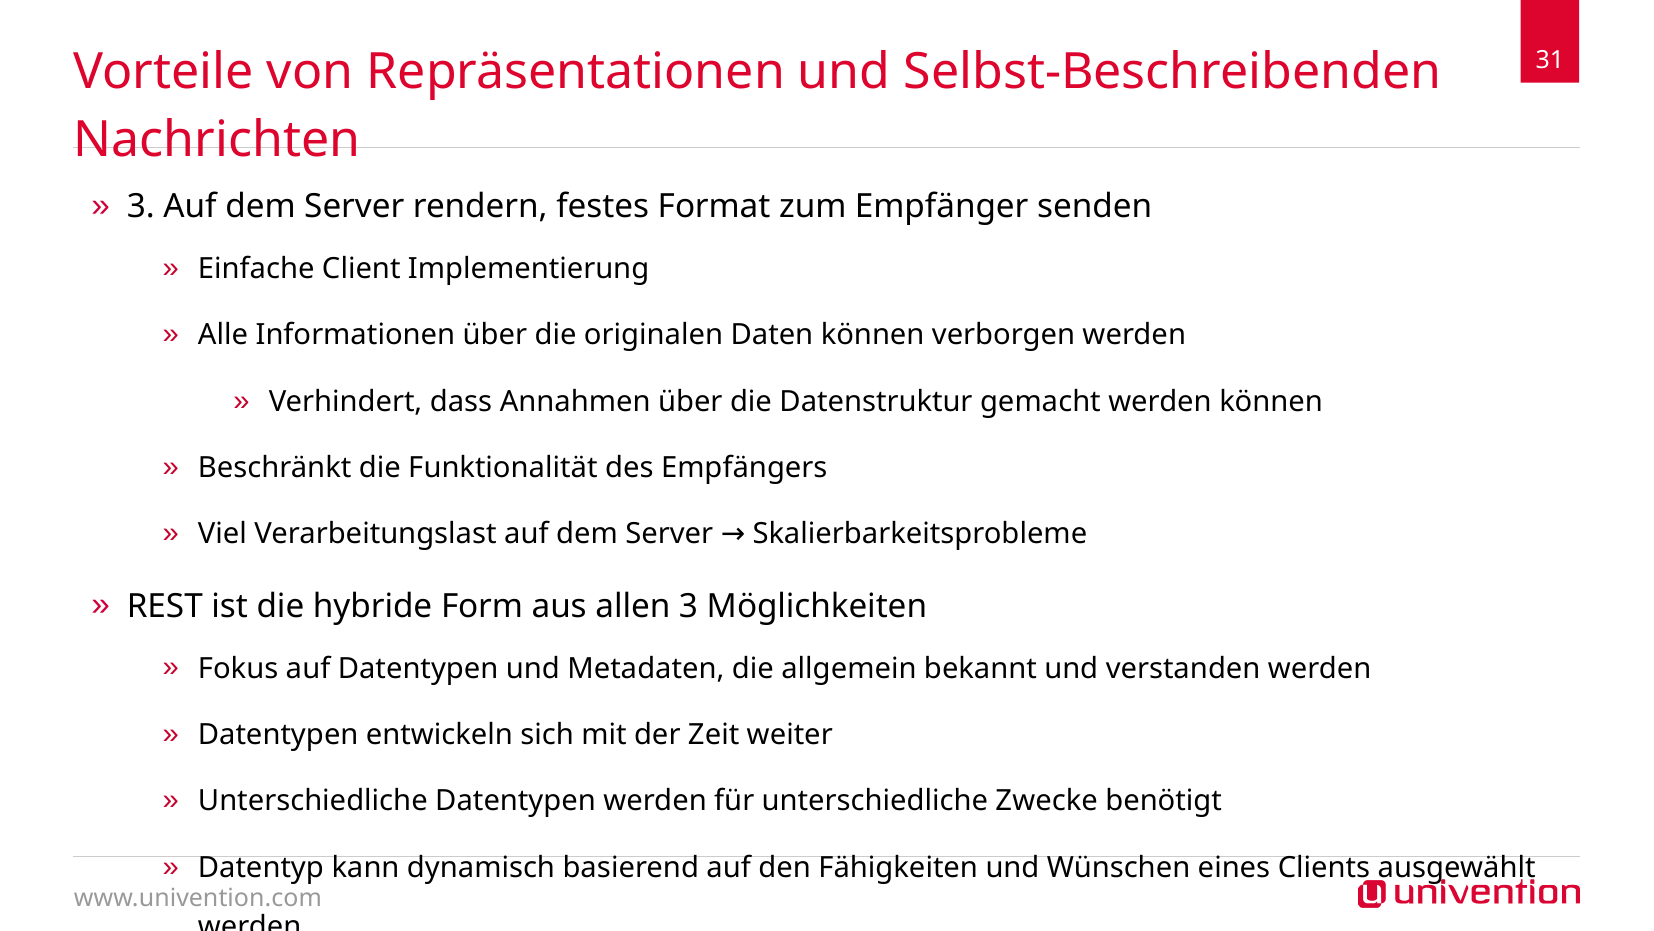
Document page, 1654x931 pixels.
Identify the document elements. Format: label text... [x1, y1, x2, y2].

picture [1358, 879, 1580, 908]
title Vorteile von Repräsentationen und Selbst-Beschreibenden Nachrichten [73, 45, 1580, 159]
list 3. Auf dem Server rendern, festes Format zum Empfänger senden Einfache Client Implementierung Alle Informationen über die originalen Daten können verborgen werden Verhindert, dass Annahmen über die Datenstruktur gemacht werden können Beschränkt die Funktionalität des Empfängers Viel Verarbeitungslast auf dem Server → Skalierbarkeitsprobleme REST ist die hybride Form aus allen 3 Möglichkeiten Fokus auf Datentypen und Metadaten, die allgemein bekannt und verstanden werden Datentypen entwickeln sich mit der Zeit weiter Unterschiedliche Datentypen werden für unterschiedliche Zwecke benötigt Datentyp kann dynamisch basierend auf den Fähigkeiten und Wünschen eines Clients ausgewählt werden [73, 159, 1580, 751]
